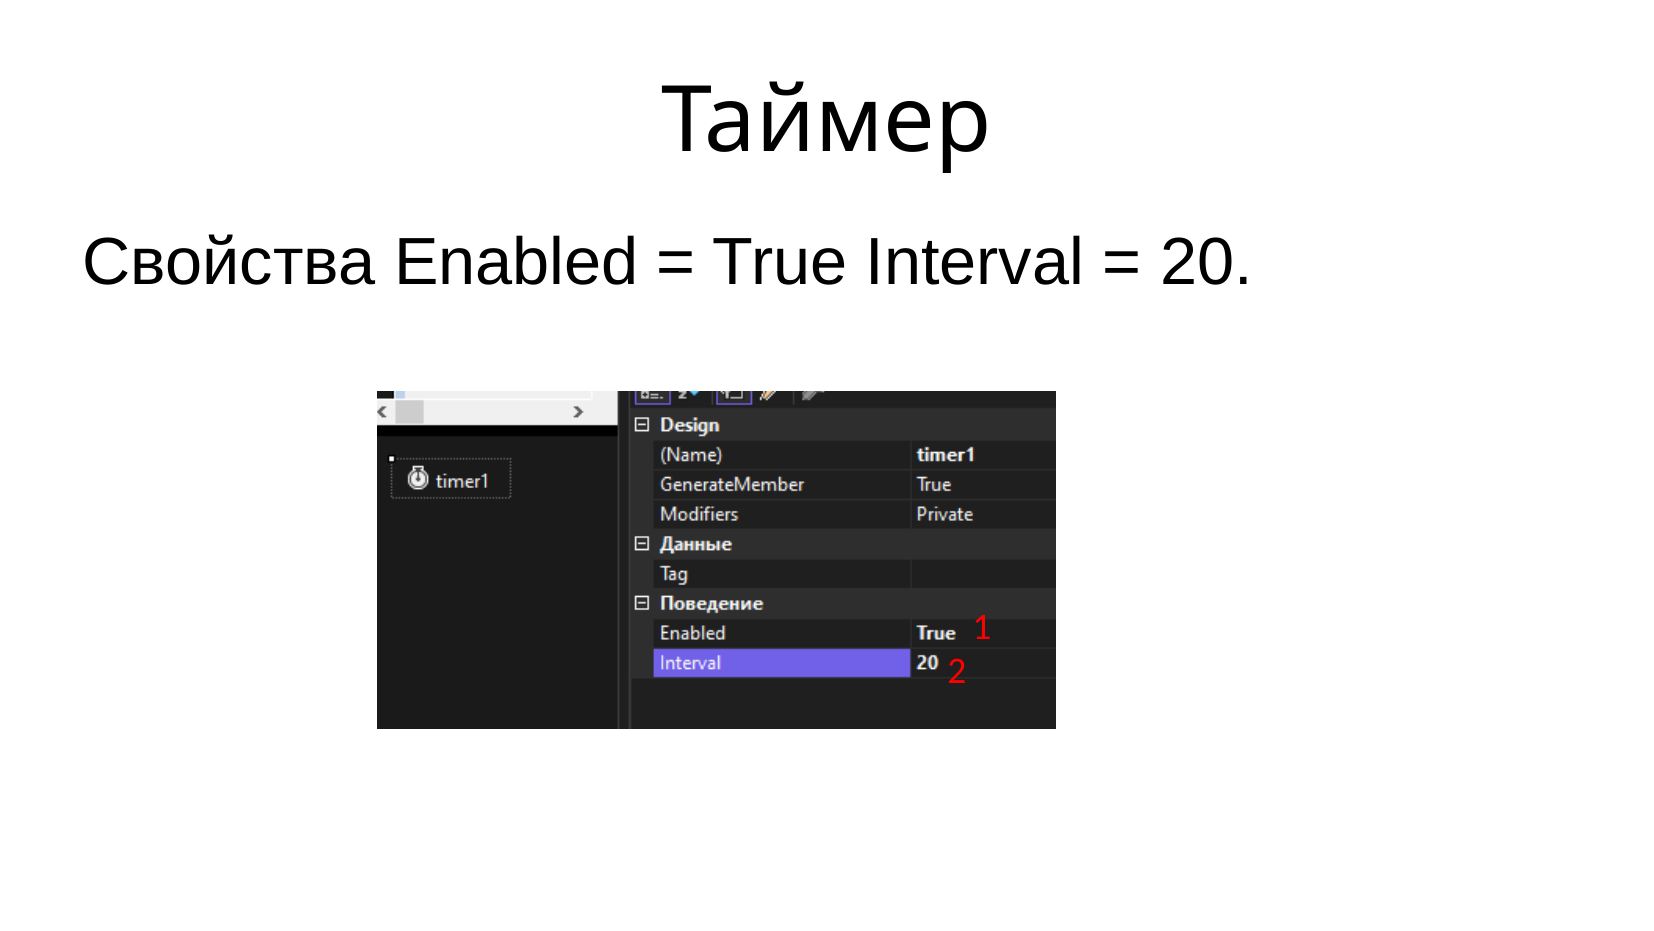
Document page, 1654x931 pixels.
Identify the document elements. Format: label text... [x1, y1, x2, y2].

text_box 2 [932, 638, 983, 700]
text_box 1 [957, 594, 1007, 655]
picture [377, 391, 1056, 729]
list Свойства Enabled = True Interval = 20. [82, 217, 1571, 758]
title Таймер [82, 37, 1571, 193]
